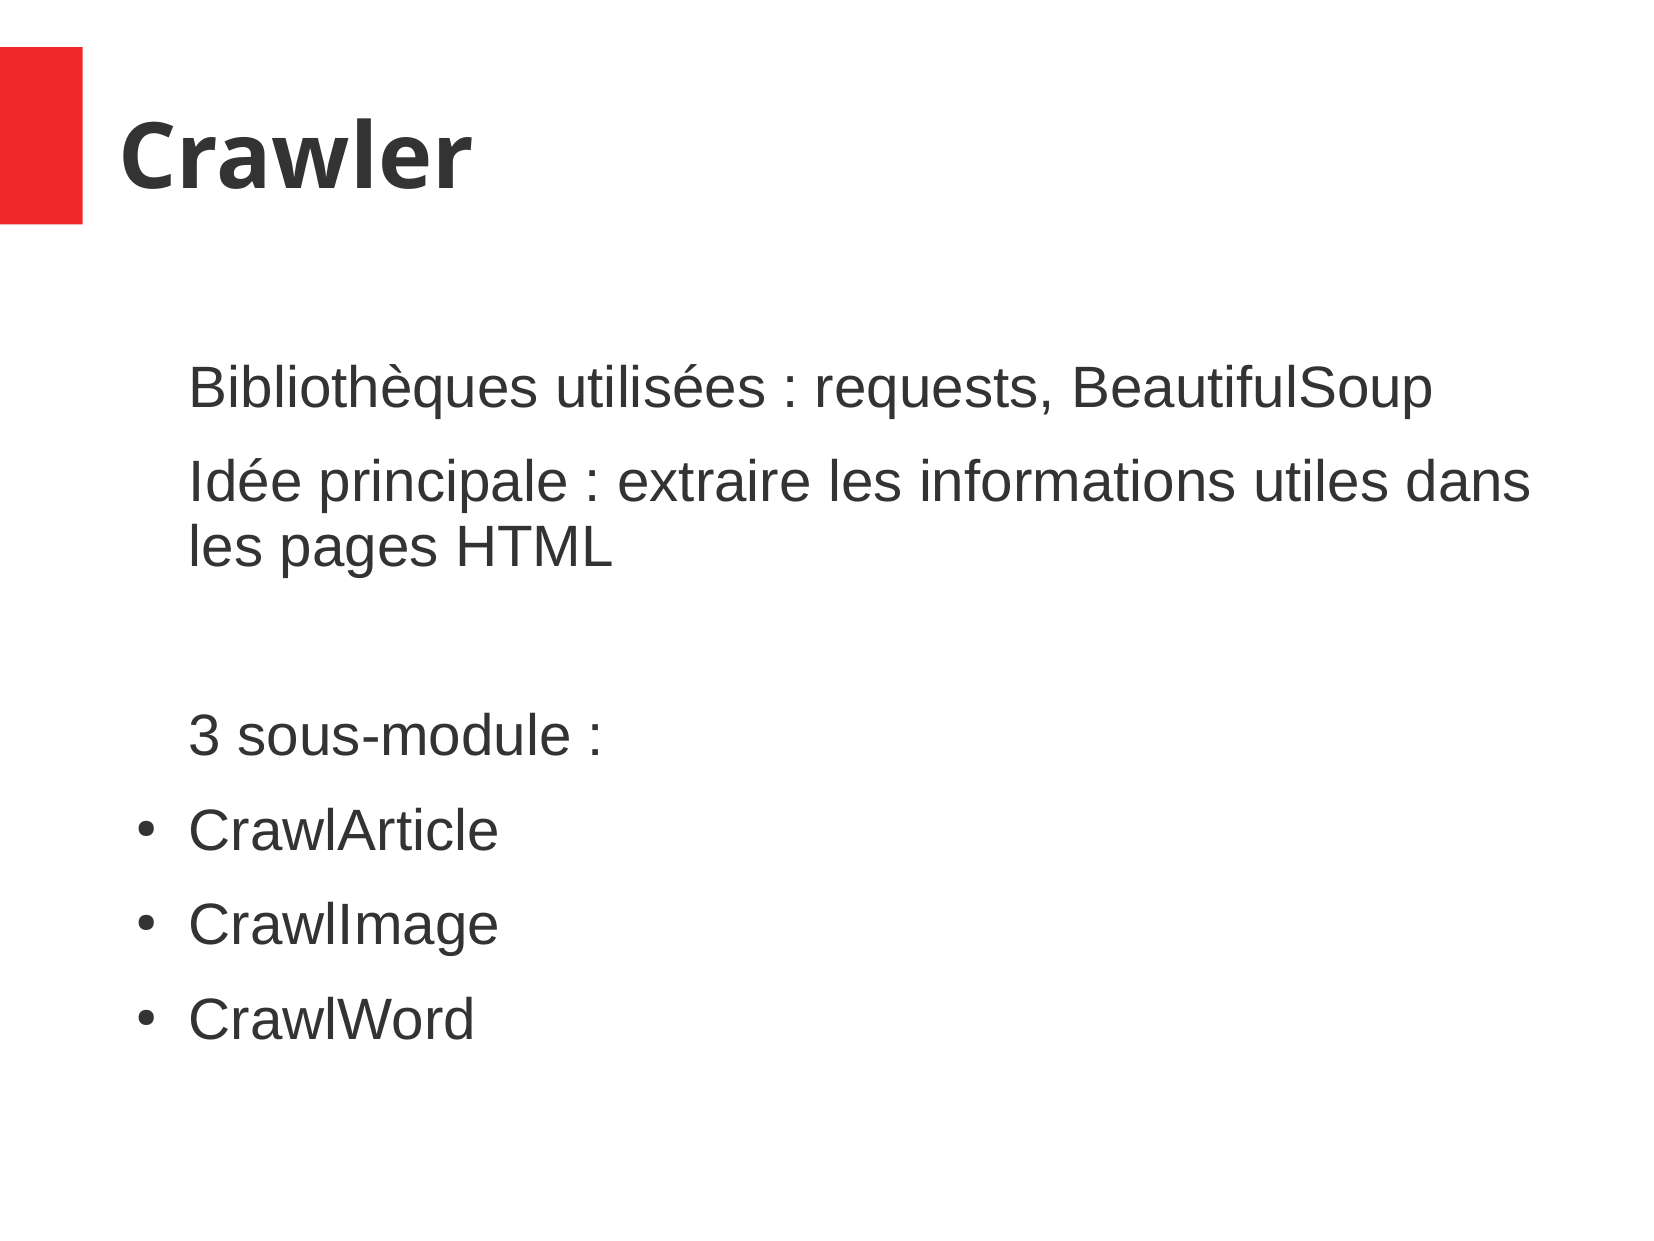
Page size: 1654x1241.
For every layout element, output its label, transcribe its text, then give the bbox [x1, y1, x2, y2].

list Bibliothèques utilisées : requests, BeautifulSoup Idée principale : extraire les informations utiles dans les pages HTML 3 sous-module : CrawlArticle CrawlImage CrawlWord [118, 354, 1536, 1074]
title Crawler [118, 49, 1571, 257]
